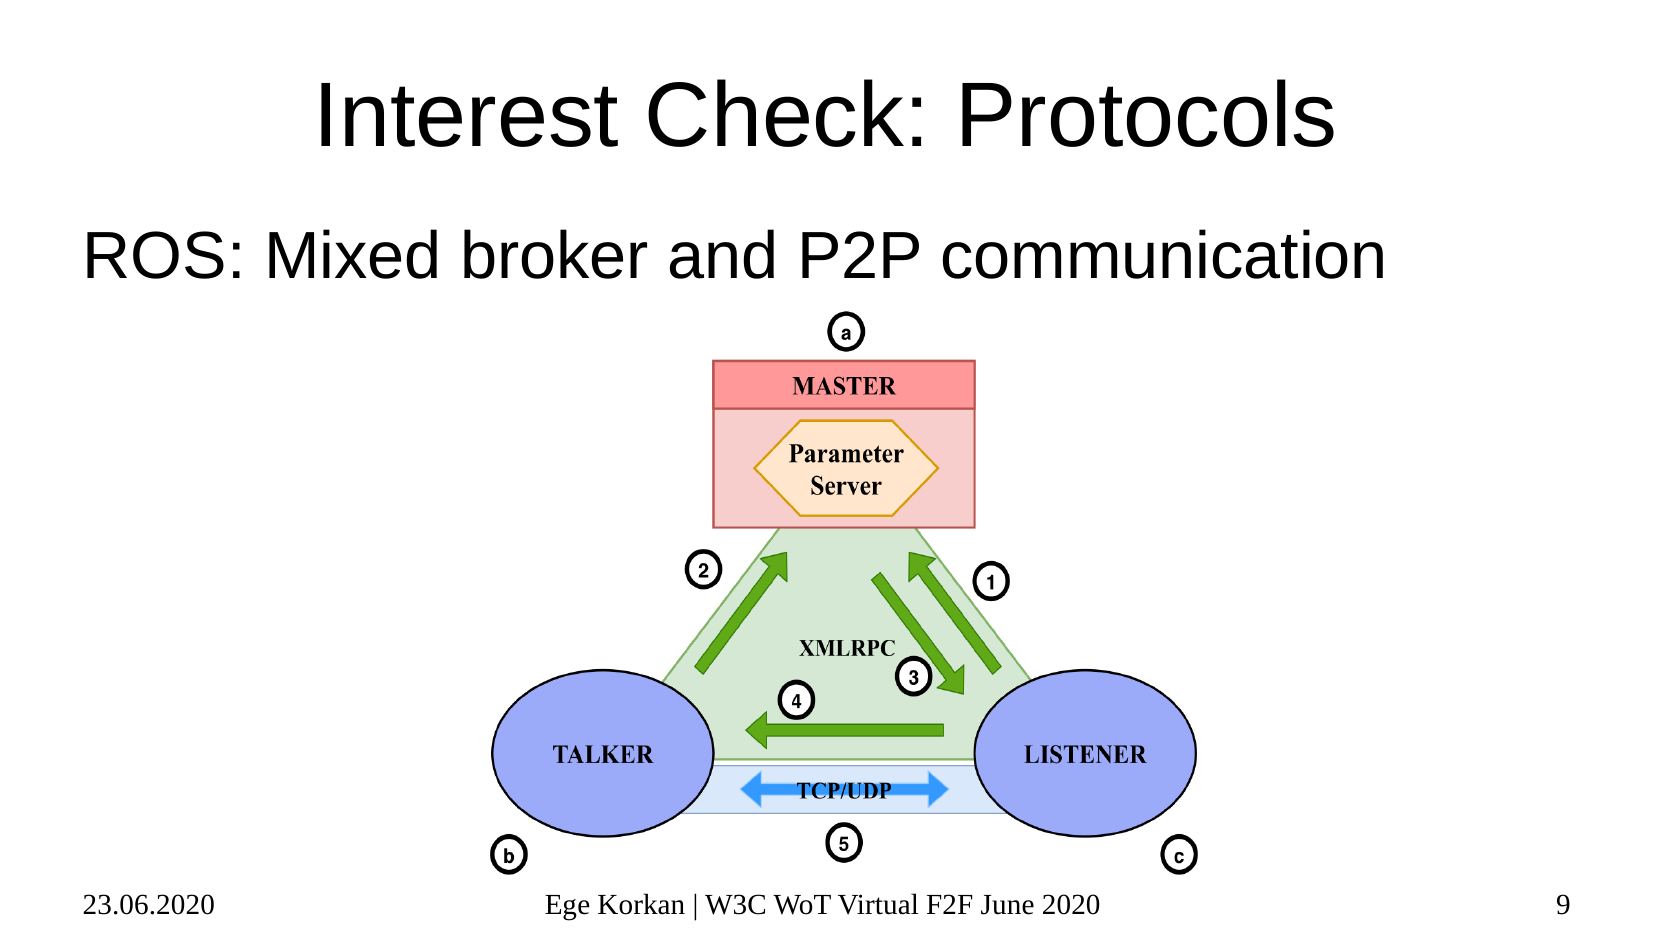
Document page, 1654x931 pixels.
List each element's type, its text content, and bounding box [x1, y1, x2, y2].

list ROS: Mixed broker and P2P communication [82, 217, 1571, 409]
picture [401, 307, 1271, 881]
title Interest Check: Protocols [82, 37, 1571, 193]
